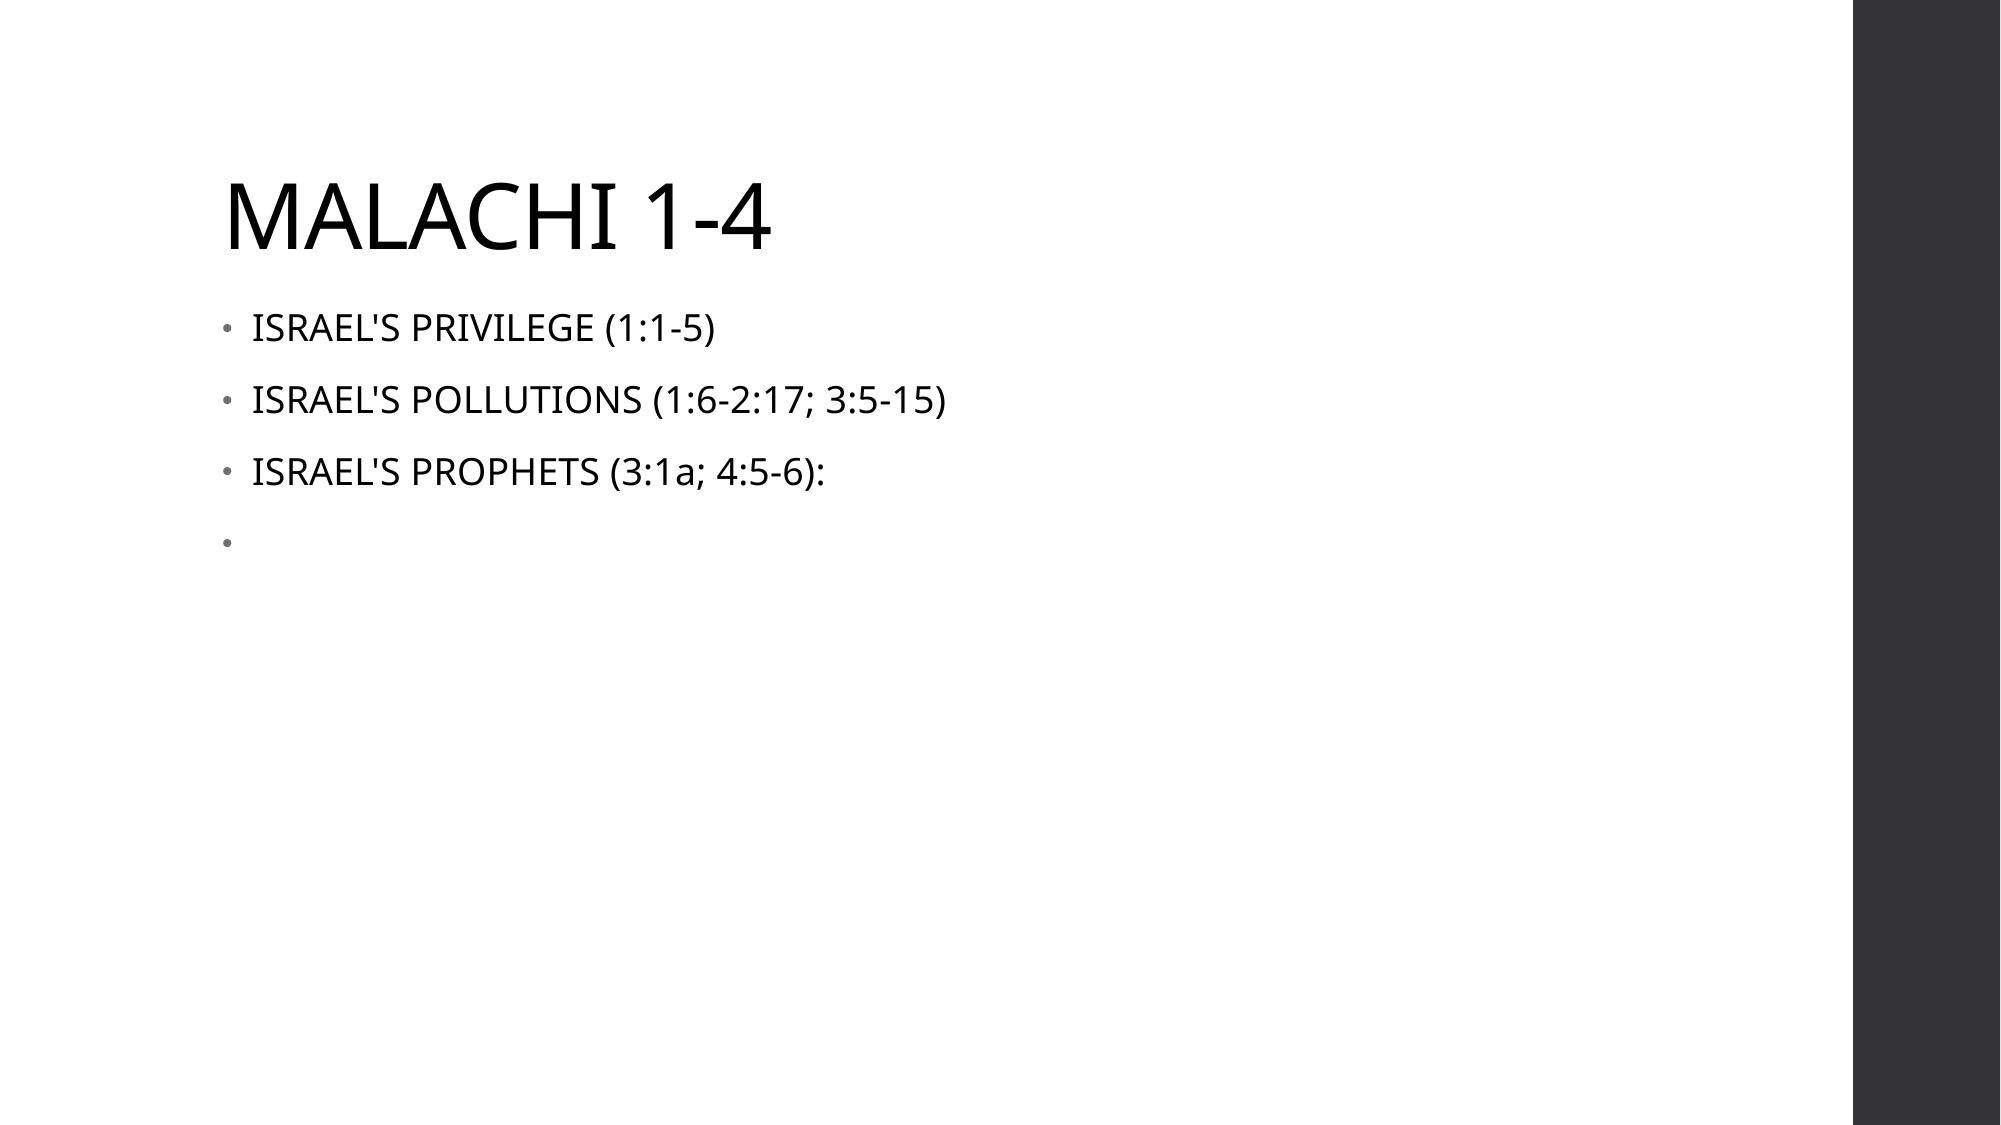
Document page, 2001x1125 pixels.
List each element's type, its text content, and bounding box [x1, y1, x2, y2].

title MALACHI 1-4 [206, 60, 1797, 278]
list ISRAEL'S PRIVILEGE (1:1-5) ISRAEL'S POLLUTIONS (1:6-2:17; 3:5-15) ISRAEL'S PROPHETS (3:1a; 4:5-6): [206, 299, 1617, 1014]
